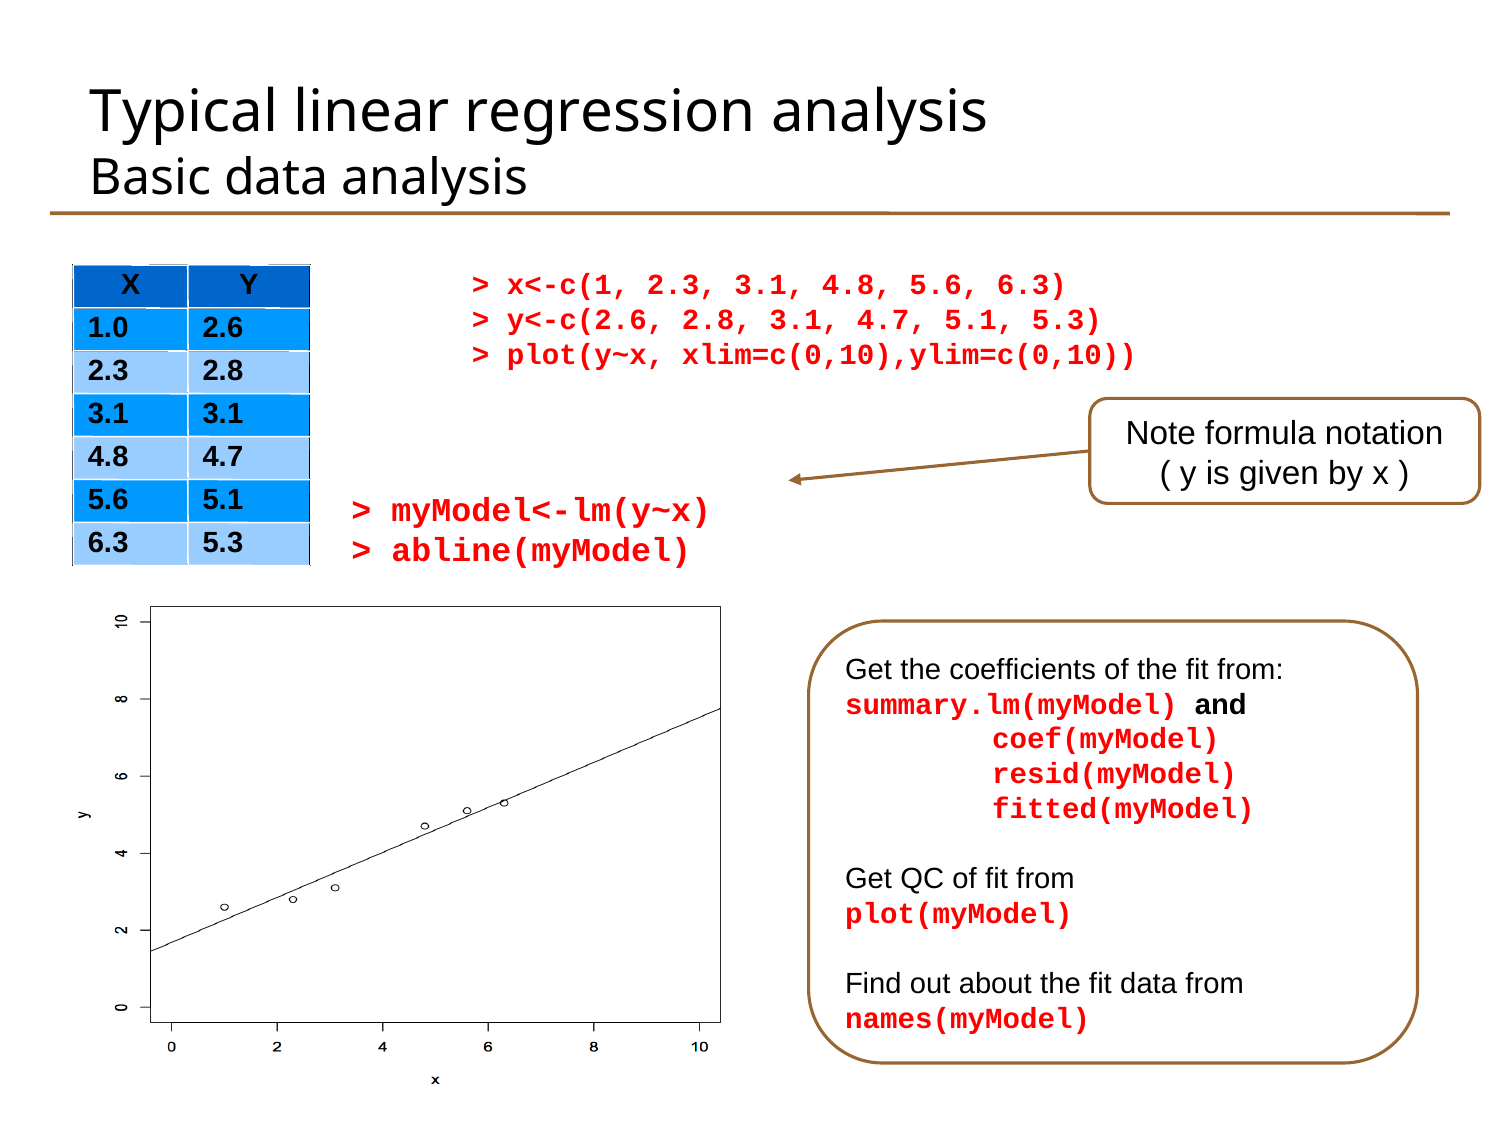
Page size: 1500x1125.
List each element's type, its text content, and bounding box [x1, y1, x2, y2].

text_box > myModel<-lm(y~x) > abline(myModel) [336, 480, 1241, 597]
text_box 2.3 [74, 352, 187, 393]
text_box 5.1 [189, 481, 310, 521]
text_box 3.1 [189, 395, 310, 435]
text_box 5.3 [189, 524, 310, 564]
text_box > x<-c(1, 2.3, 3.1, 4.8, 5.6, 6.3) > y<-c(2.6, 2.8, 3.1, 4.7, 5.1, 5.3) > plot(y~x, xlim=c(0,10),ylim=c(0,10)) [457, 257, 1180, 395]
text_box 2.6 [189, 309, 310, 350]
text_box Note formula notation ( y is given by x ) [1089, 398, 1480, 504]
text_box 1.0 [74, 309, 187, 350]
text_box 4.7 [189, 438, 310, 478]
picture [75, 587, 732, 1088]
text_box 6.3 [74, 524, 187, 564]
text_box 4.8 [74, 438, 187, 478]
text_box Get the coefficients of the fit from: summary.lm(myModel) and coef(myModel) resid(myModel) fitted(myModel) Get QC of fit from plot(myModel) Find out about the fit data from names(myModel) [808, 621, 1418, 1063]
text_box Y [189, 266, 310, 307]
text_box Typical linear regression analysis Basic data analysis [75, 44, 1425, 233]
text_box 3.1 [74, 395, 187, 435]
text_box X [74, 266, 187, 307]
text_box 5.6 [74, 481, 187, 521]
text_box 2.8 [189, 352, 310, 393]
